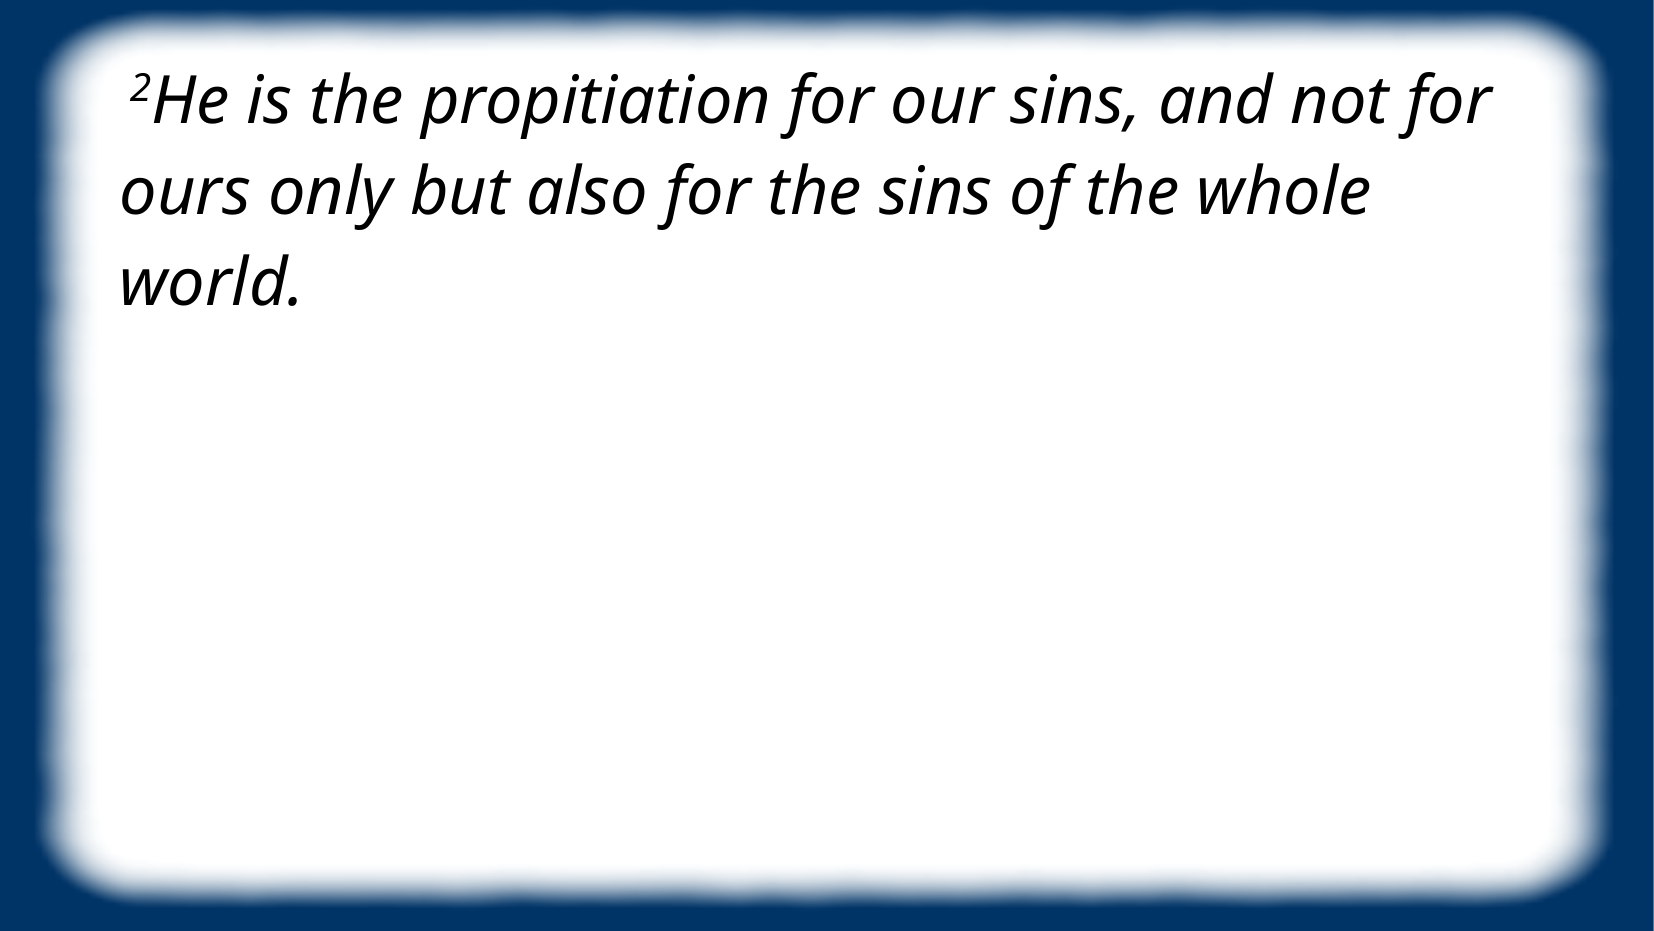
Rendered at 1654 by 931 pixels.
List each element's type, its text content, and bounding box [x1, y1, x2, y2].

picture [0, 0, 1654, 931]
text_box 2He is the propitiation for our sins, and not for ours only but also for the sins of the whole world. [105, 45, 1531, 346]
